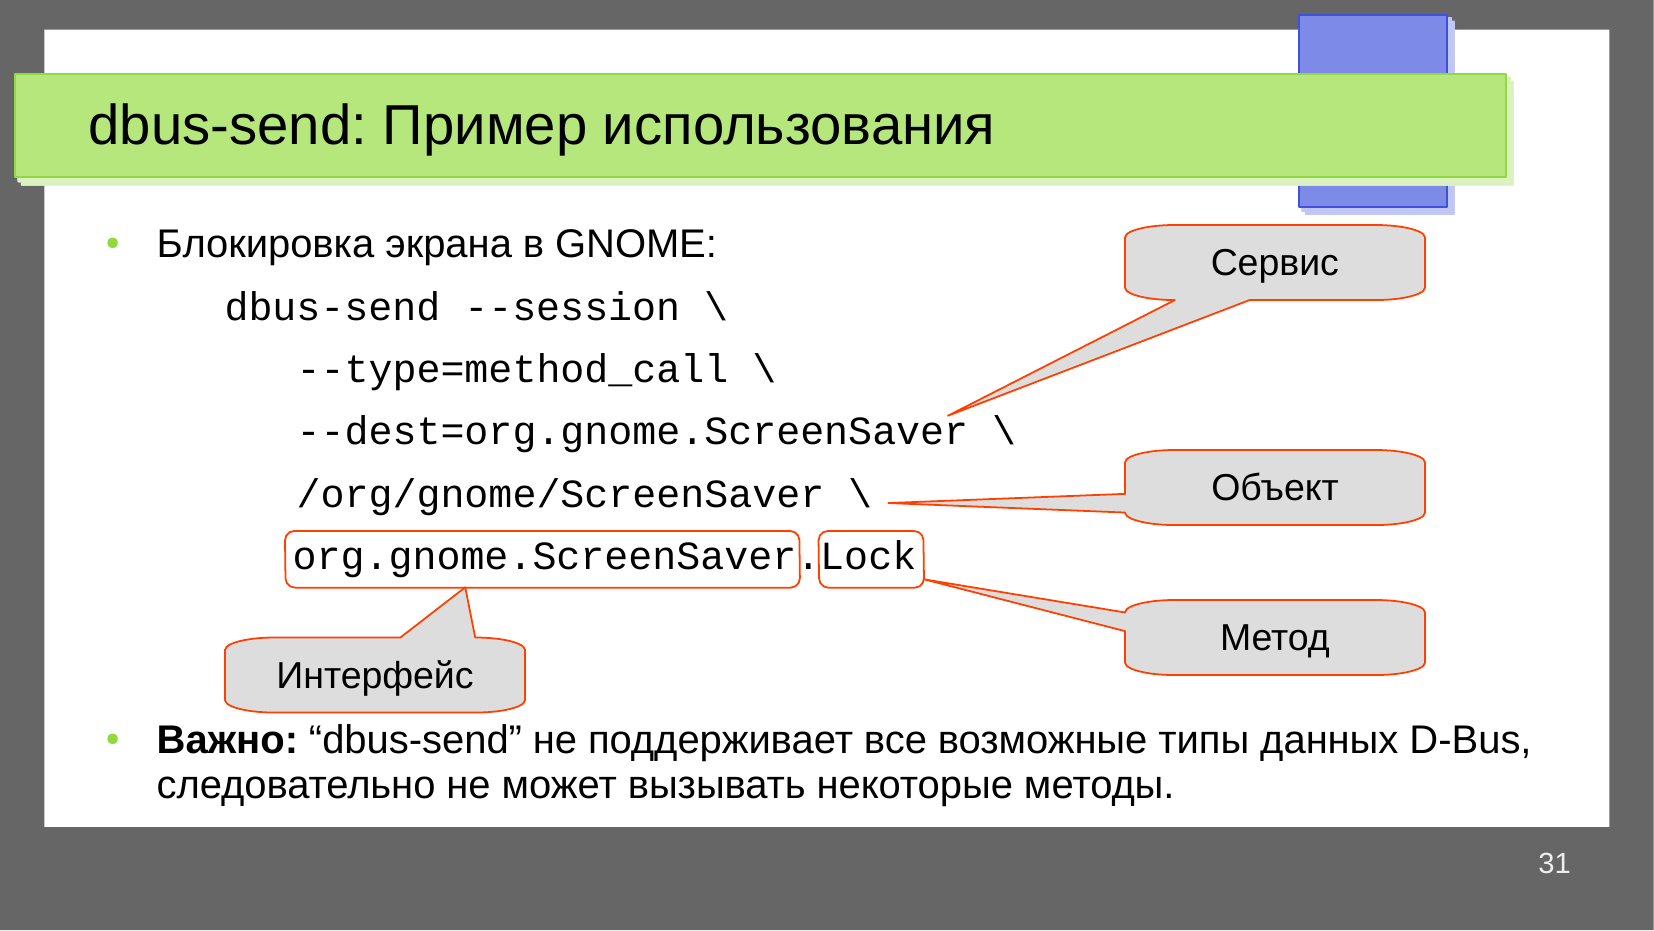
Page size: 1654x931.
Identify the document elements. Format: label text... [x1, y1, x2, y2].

list Блокировка экрана в GNOME: dbus-send --session \ --type=method_call \ --dest=org.gnome.ScreenSaver \ /org/gnome/ScreenSaver \ org.gnome.ScreenSaver.Lock Важно: “dbus-send” не поддерживает все возможные типы данных D-Bus, следовательно не может вызывать некоторые методы. [88, 221, 1565, 813]
title dbus-send: Пример использования [88, 73, 1506, 178]
text_box Сервис [947, 225, 1426, 416]
text_box Интерфейс [225, 589, 526, 713]
text_box Объект [888, 450, 1426, 526]
text_box Метод [925, 579, 1426, 676]
